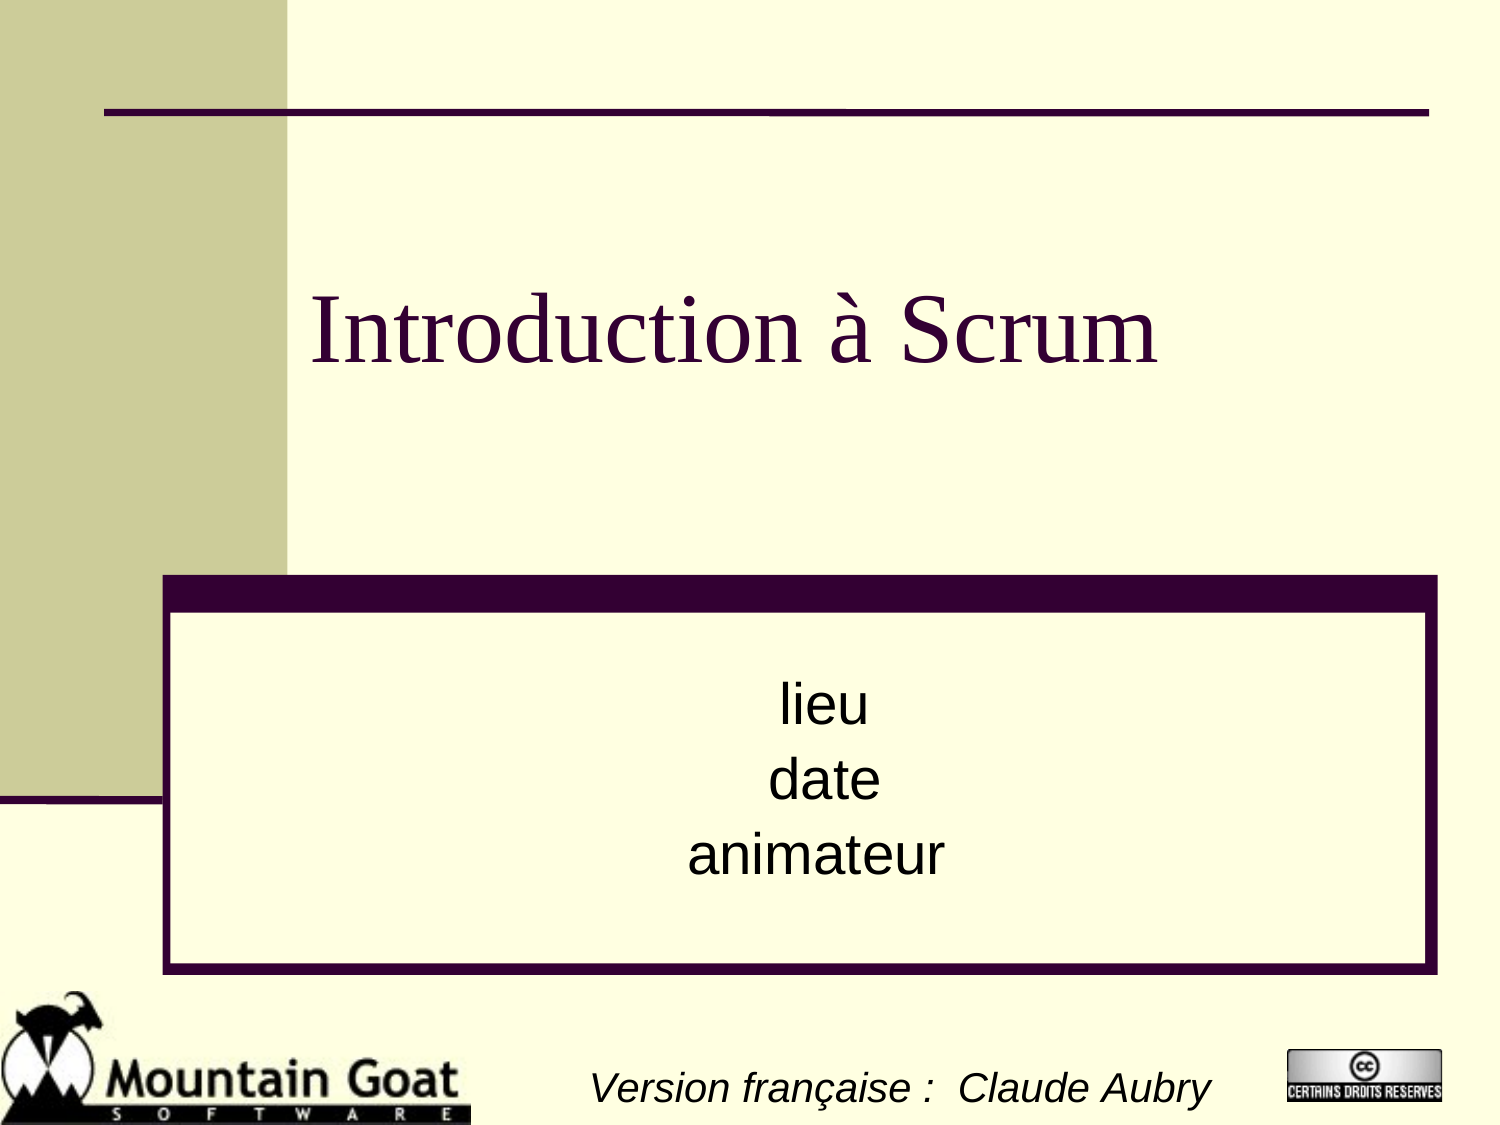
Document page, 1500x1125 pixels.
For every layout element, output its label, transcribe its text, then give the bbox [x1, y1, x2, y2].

picture [0, 991, 471, 1125]
text_box Version française : Claude Aubry [574, 1059, 1227, 1119]
subtitle lieu date animateur [225, 649, 1351, 913]
picture [1287, 1049, 1443, 1102]
title Introduction à Scrum [295, 118, 1446, 544]
